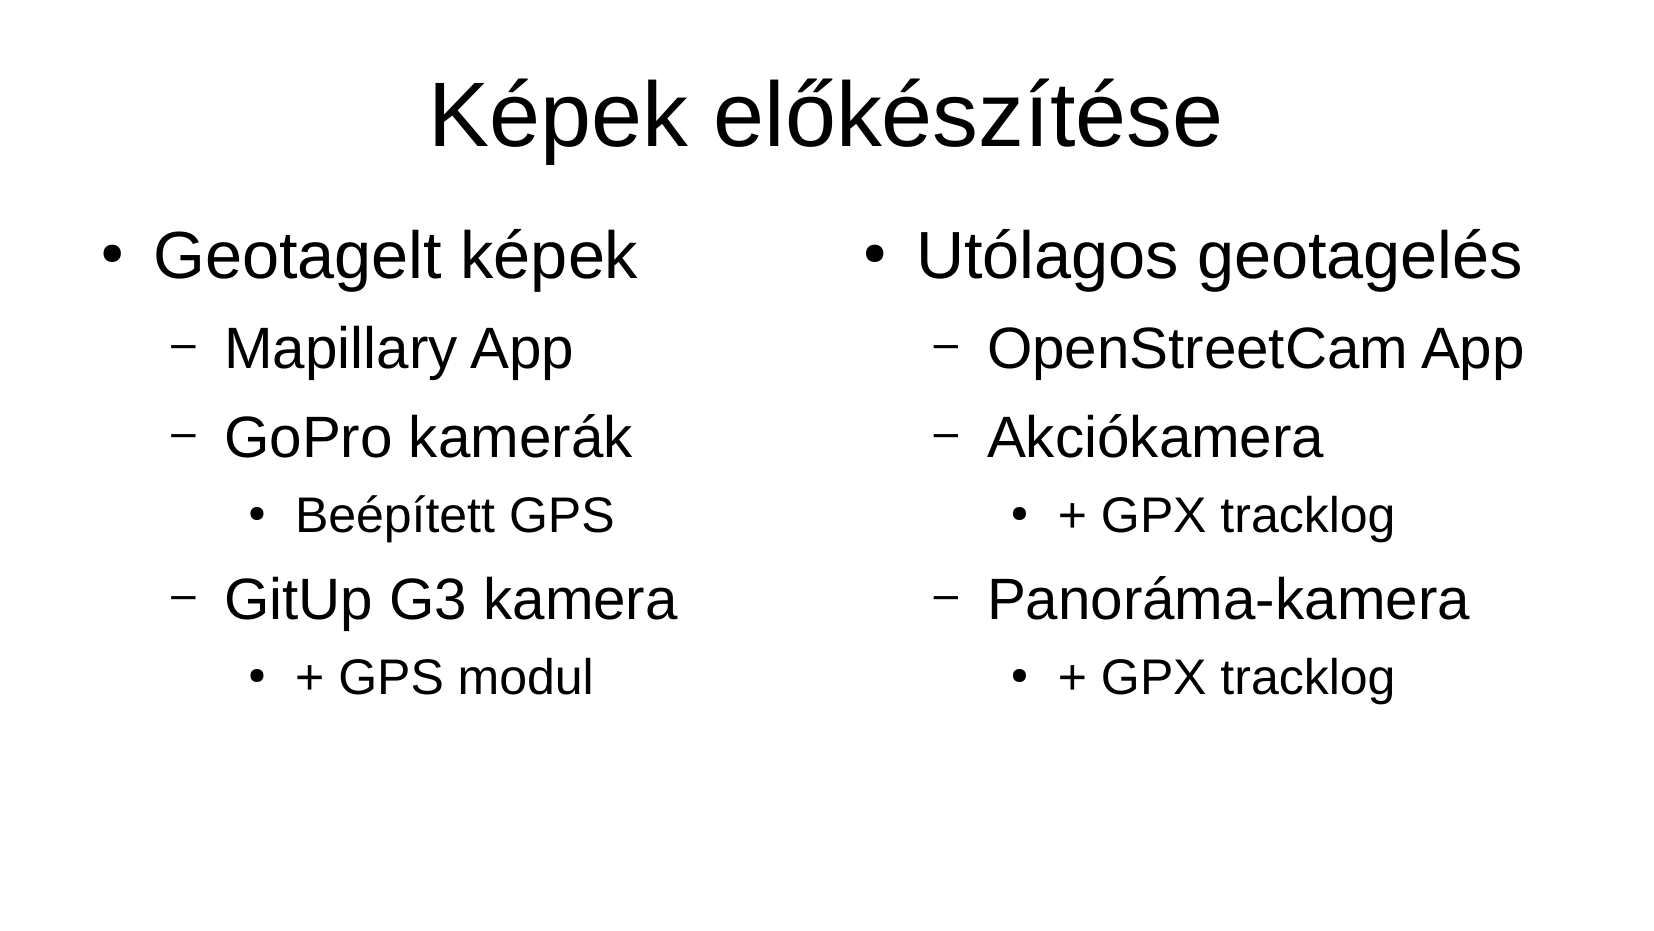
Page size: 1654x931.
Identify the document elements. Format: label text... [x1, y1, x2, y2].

list Geotagelt képek Mapillary App GoPro kamerák Beépített GPS GitUp G3 kamera + GPS modul [82, 217, 809, 758]
list Utólagos geotagelés OpenStreetCam App Akciókamera + GPX tracklog Panoráma-kamera + GPX tracklog [845, 217, 1572, 758]
title Képek előkészítése [82, 37, 1571, 193]
